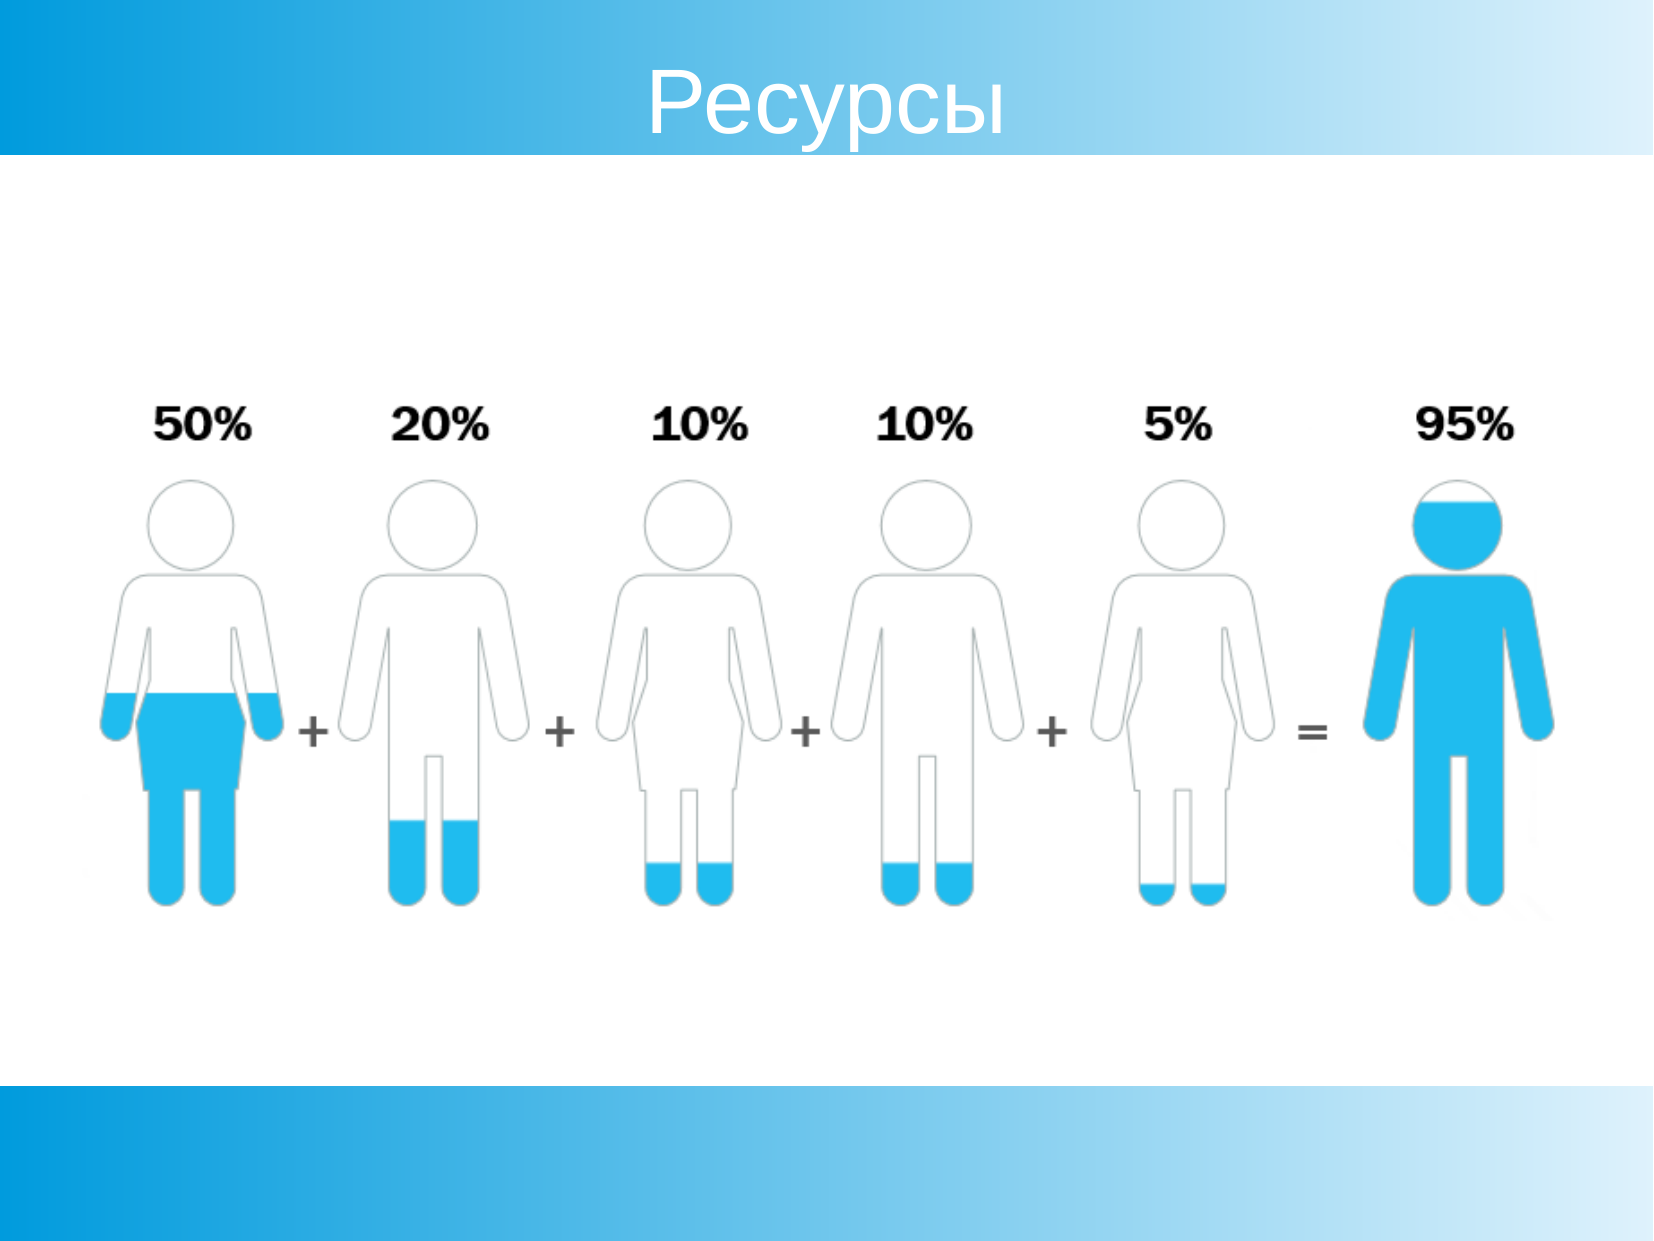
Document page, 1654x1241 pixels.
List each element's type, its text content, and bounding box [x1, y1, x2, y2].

picture [82, 378, 1571, 922]
title Ресурсы [82, 49, 1571, 155]
